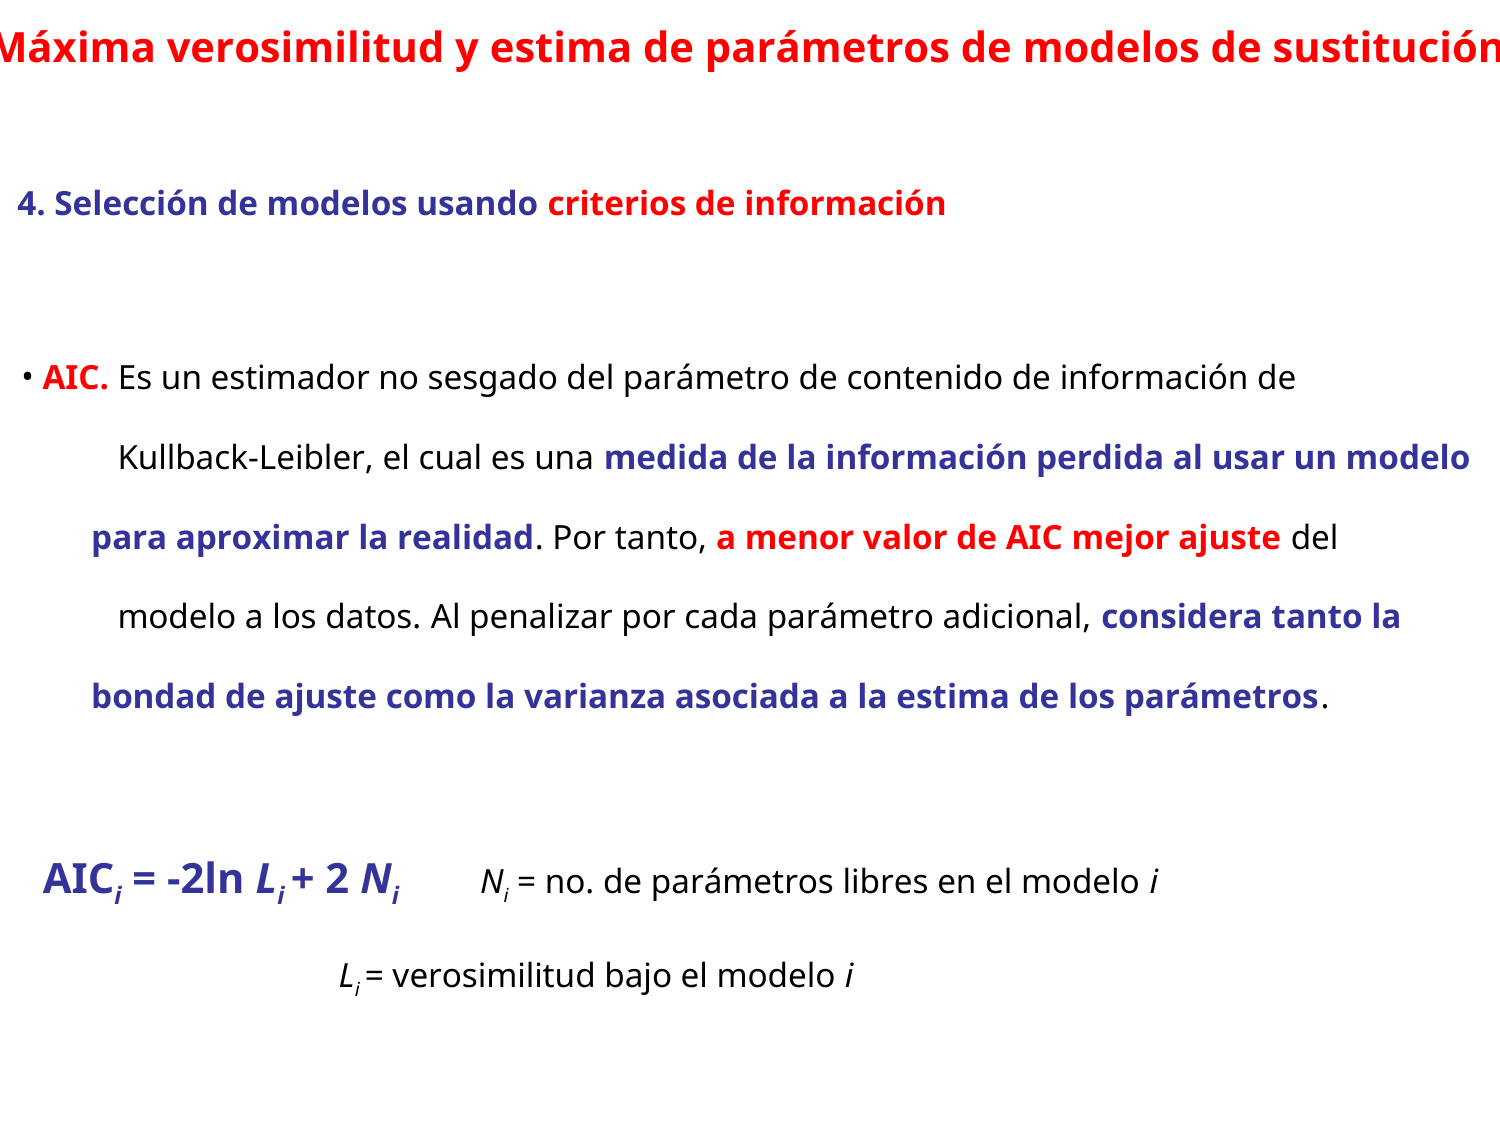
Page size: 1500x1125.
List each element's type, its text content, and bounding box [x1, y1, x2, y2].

text_box Máxima verosimilitud y estima de parámetros de modelos de sustitución [0, 13, 1500, 79]
text_box AIC. Es un estimador no sesgado del parámetro de contenido de información de Kullback-Leibler, el cual es una medida de la información perdida al usar un modelo para aproximar la realidad. Por tanto, a menor valor de AIC mejor ajuste del modelo a los datos. Al penalizar por cada parámetro adicional, considera tanto la bondad de ajuste como la varianza asociada a la estima de los parámetros. AICi = -2ln Li + 2 Ni Ni = no. de parámetros libres en el modelo i Li = verosimilitud bajo el modelo i [6, 308, 1487, 1008]
text_box 4. Selección de modelos usando criterios de información [2, 160, 963, 231]
